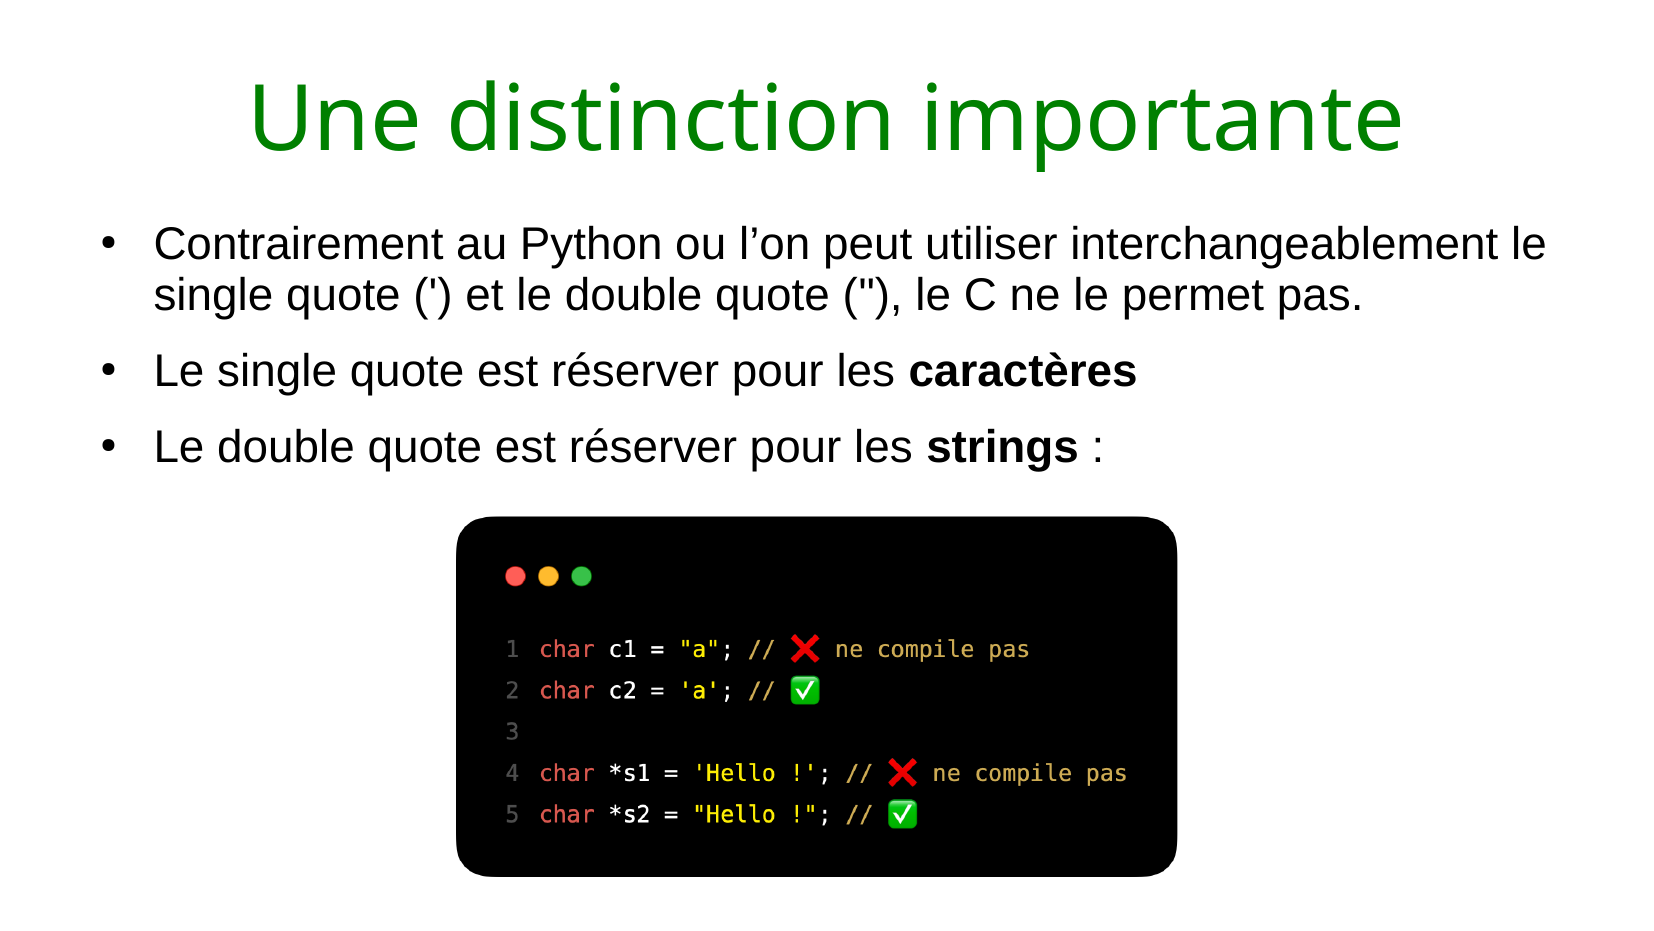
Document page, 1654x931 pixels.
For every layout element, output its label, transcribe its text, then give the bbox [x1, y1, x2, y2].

title Une distinction importante [82, 37, 1571, 193]
list Contrairement au Python ou l’on peut utiliser interchangeablement le single quote (') et le double quote ("), le C ne le permet pas. Le single quote est réserver pour les caractères Le double quote est réserver pour les strings : [82, 217, 1571, 757]
picture [282, 343, 1351, 931]
